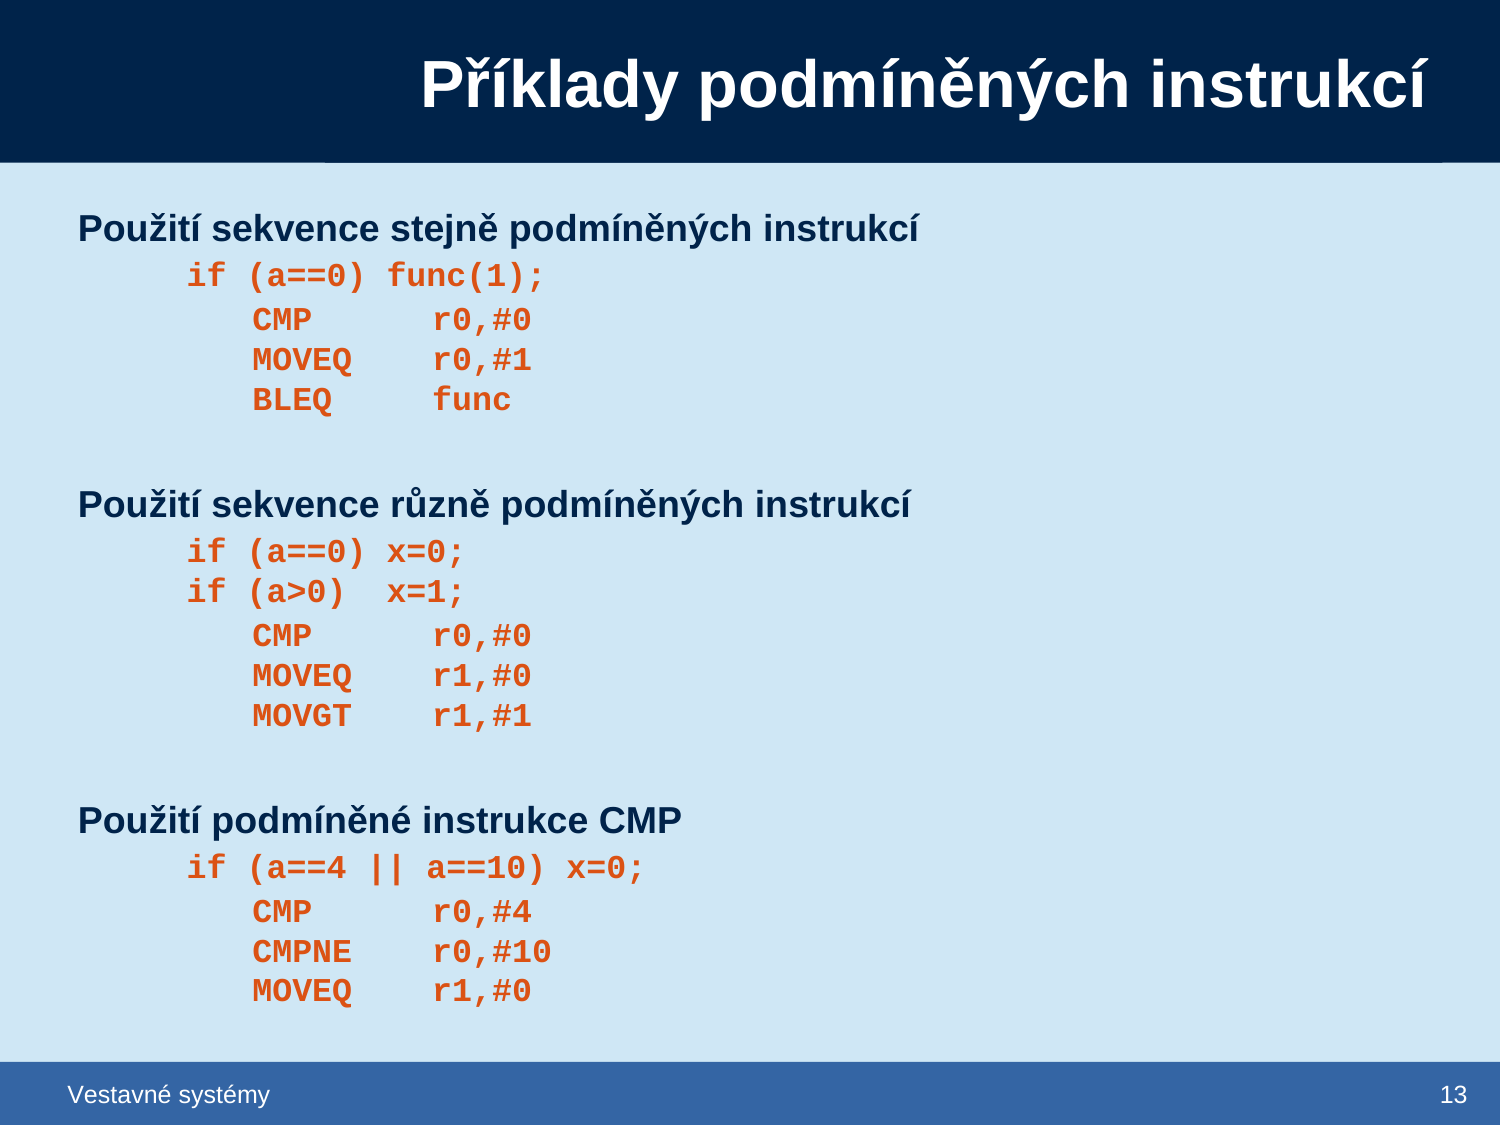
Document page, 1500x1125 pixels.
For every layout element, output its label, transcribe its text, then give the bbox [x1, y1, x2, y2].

title Příklady podmíněných instrukcí [324, 0, 1443, 163]
list Použití sekvence stejně podmíněných instrukcí if (a==0) func(1); CMP r0,#0 MOVEQ r0,#1 BLEQ func Použití sekvence různě podmíněných instrukcí if (a==0) x=0; if (a>0) x=1; CMP r0,#0 MOVEQ r1,#0 MOVGT r1,#1 Použití podmíněné instrukce CMP if (a==4 || a==10) x=0; CMP r0,#4 CMPNE r0,#10 MOVEQ r1,#0 [50, 187, 1450, 1026]
